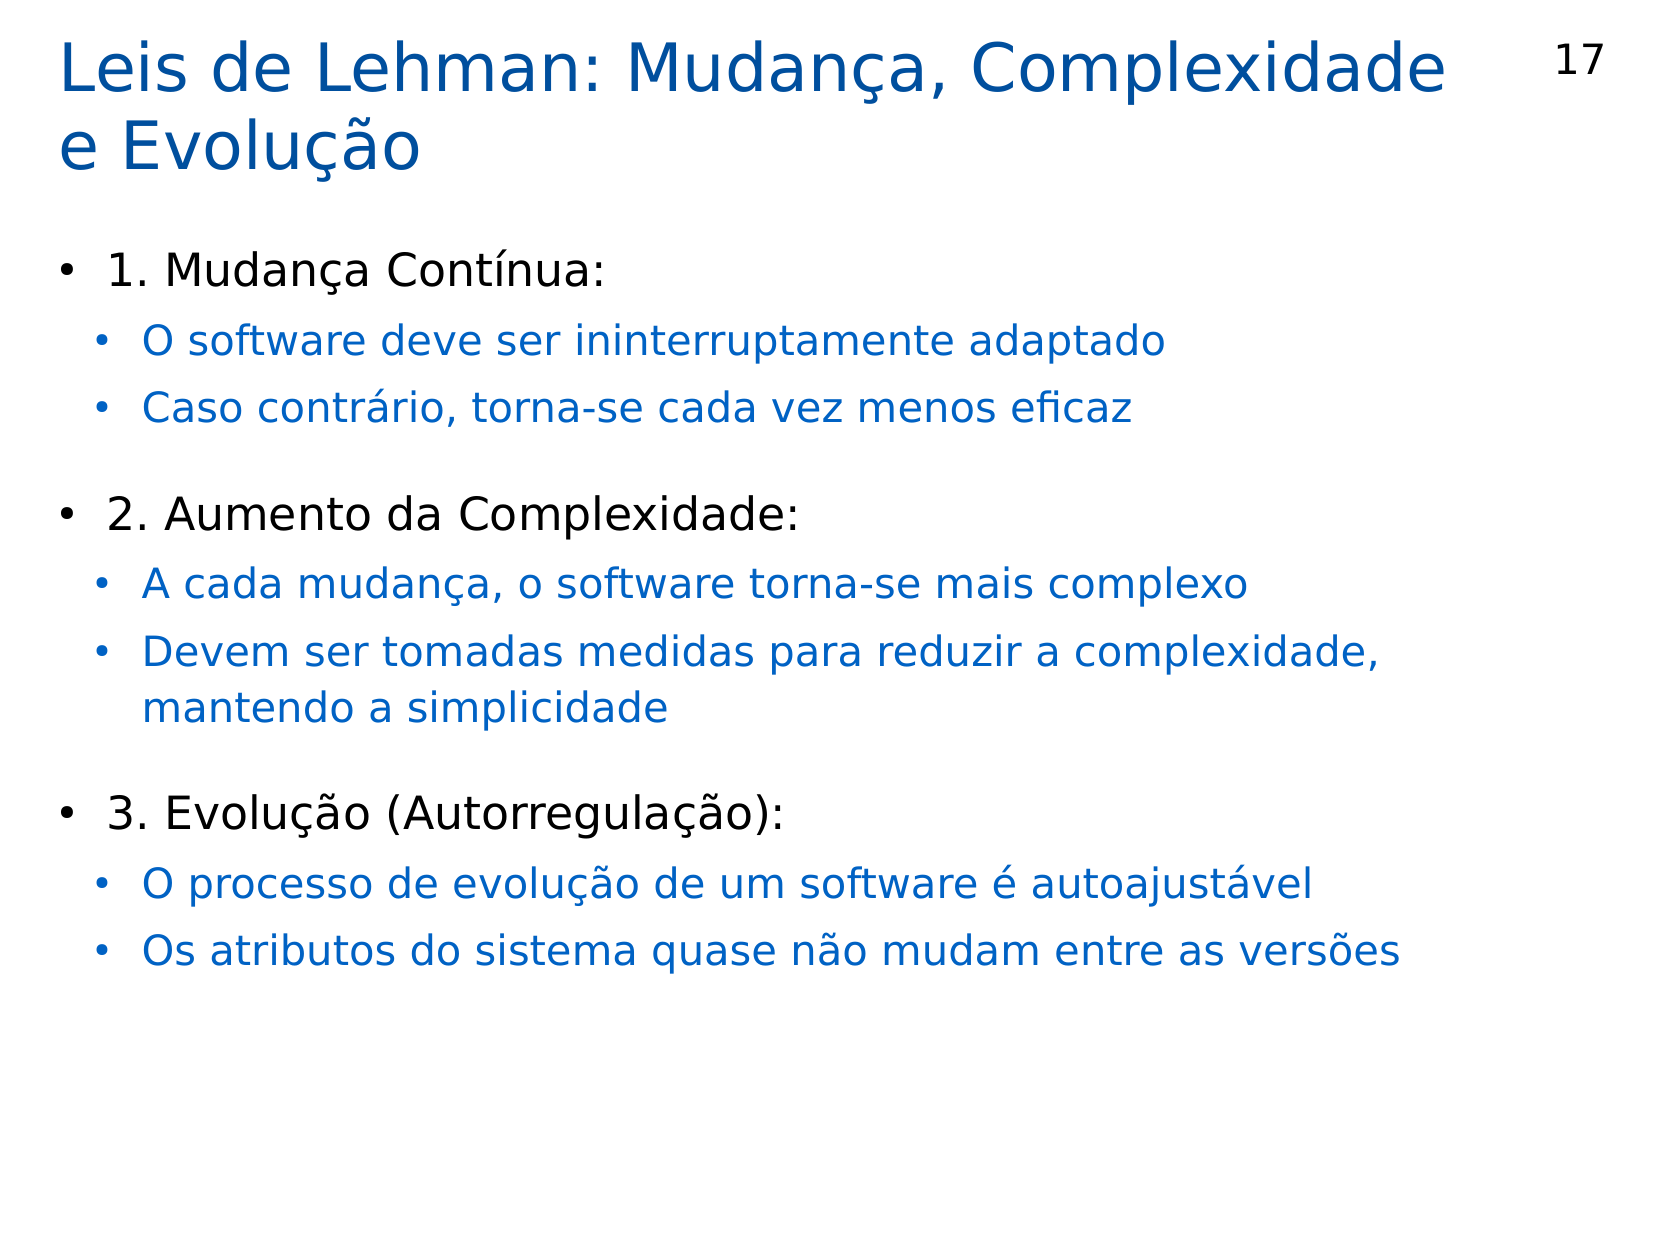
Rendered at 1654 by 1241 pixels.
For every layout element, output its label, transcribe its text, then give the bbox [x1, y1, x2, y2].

list 1. Mudança Contínua: O software deve ser ininterruptamente adaptado Caso contrário, torna-se cada vez menos eficaz 2. Aumento da Complexidade: A cada mudança, o software torna-se mais complexo Devem ser tomadas medidas para reduzir a complexidade, mantendo a simplicidade 3. Evolução (Autorregulação): O processo de evolução de um software é autoajustável Os atributos do sistema quase não mudam entre as versões [59, 236, 1595, 1211]
title Leis de Lehman: Mudança, Complexidade e Evolução [59, 29, 1506, 186]
